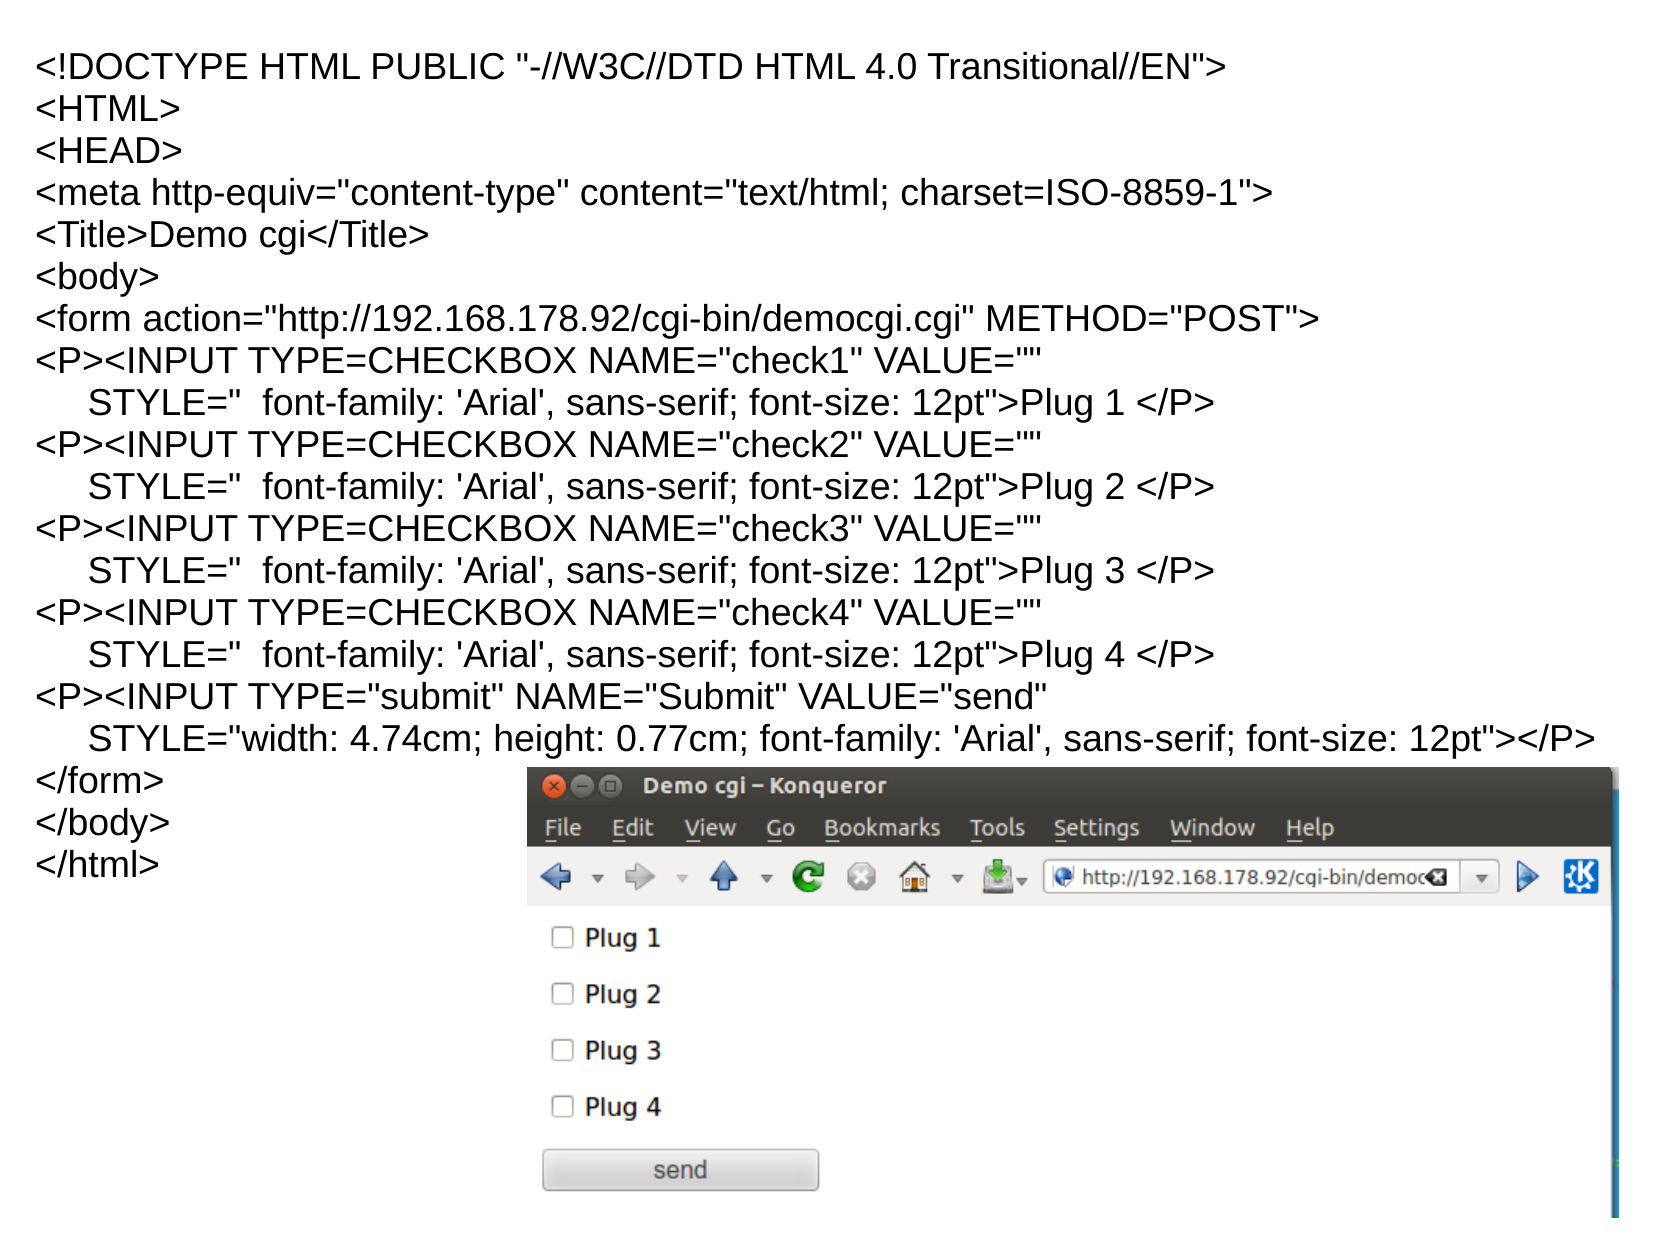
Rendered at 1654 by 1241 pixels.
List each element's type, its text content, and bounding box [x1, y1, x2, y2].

text_box <!DOCTYPE HTML PUBLIC "-//W3C//DTD HTML 4.0 Transitional//EN"> <HTML> <HEAD> <meta http-equiv="content-type" content="text/html; charset=ISO-8859-1"> <Title>Demo cgi</Title> <body> <form action="http://192.168.178.92/cgi-bin/democgi.cgi" METHOD="POST"> <P><INPUT TYPE=CHECKBOX NAME="check1" VALUE="" STYLE=" font-family: 'Arial', sans-serif; font-size: 12pt">Plug 1 </P> <P><INPUT TYPE=CHECKBOX NAME="check2" VALUE="" STYLE=" font-family: 'Arial', sans-serif; font-size: 12pt">Plug 2 </P> <P><INPUT TYPE=CHECKBOX NAME="check3" VALUE="" STYLE=" font-family: 'Arial', sans-serif; font-size: 12pt">Plug 3 </P> <P><INPUT TYPE=CHECKBOX NAME="check4" VALUE="" STYLE=" font-family: 'Arial', sans-serif; font-size: 12pt">Plug 4 </P> <P><INPUT TYPE="submit" NAME="Submit" VALUE="send" STYLE="width: 4.74cm; height: 0.77cm; font-family: 'Arial', sans-serif; font-size: 12pt"></P> </form> </body> </html> [20, 38, 1654, 993]
picture [527, 767, 1619, 1218]
